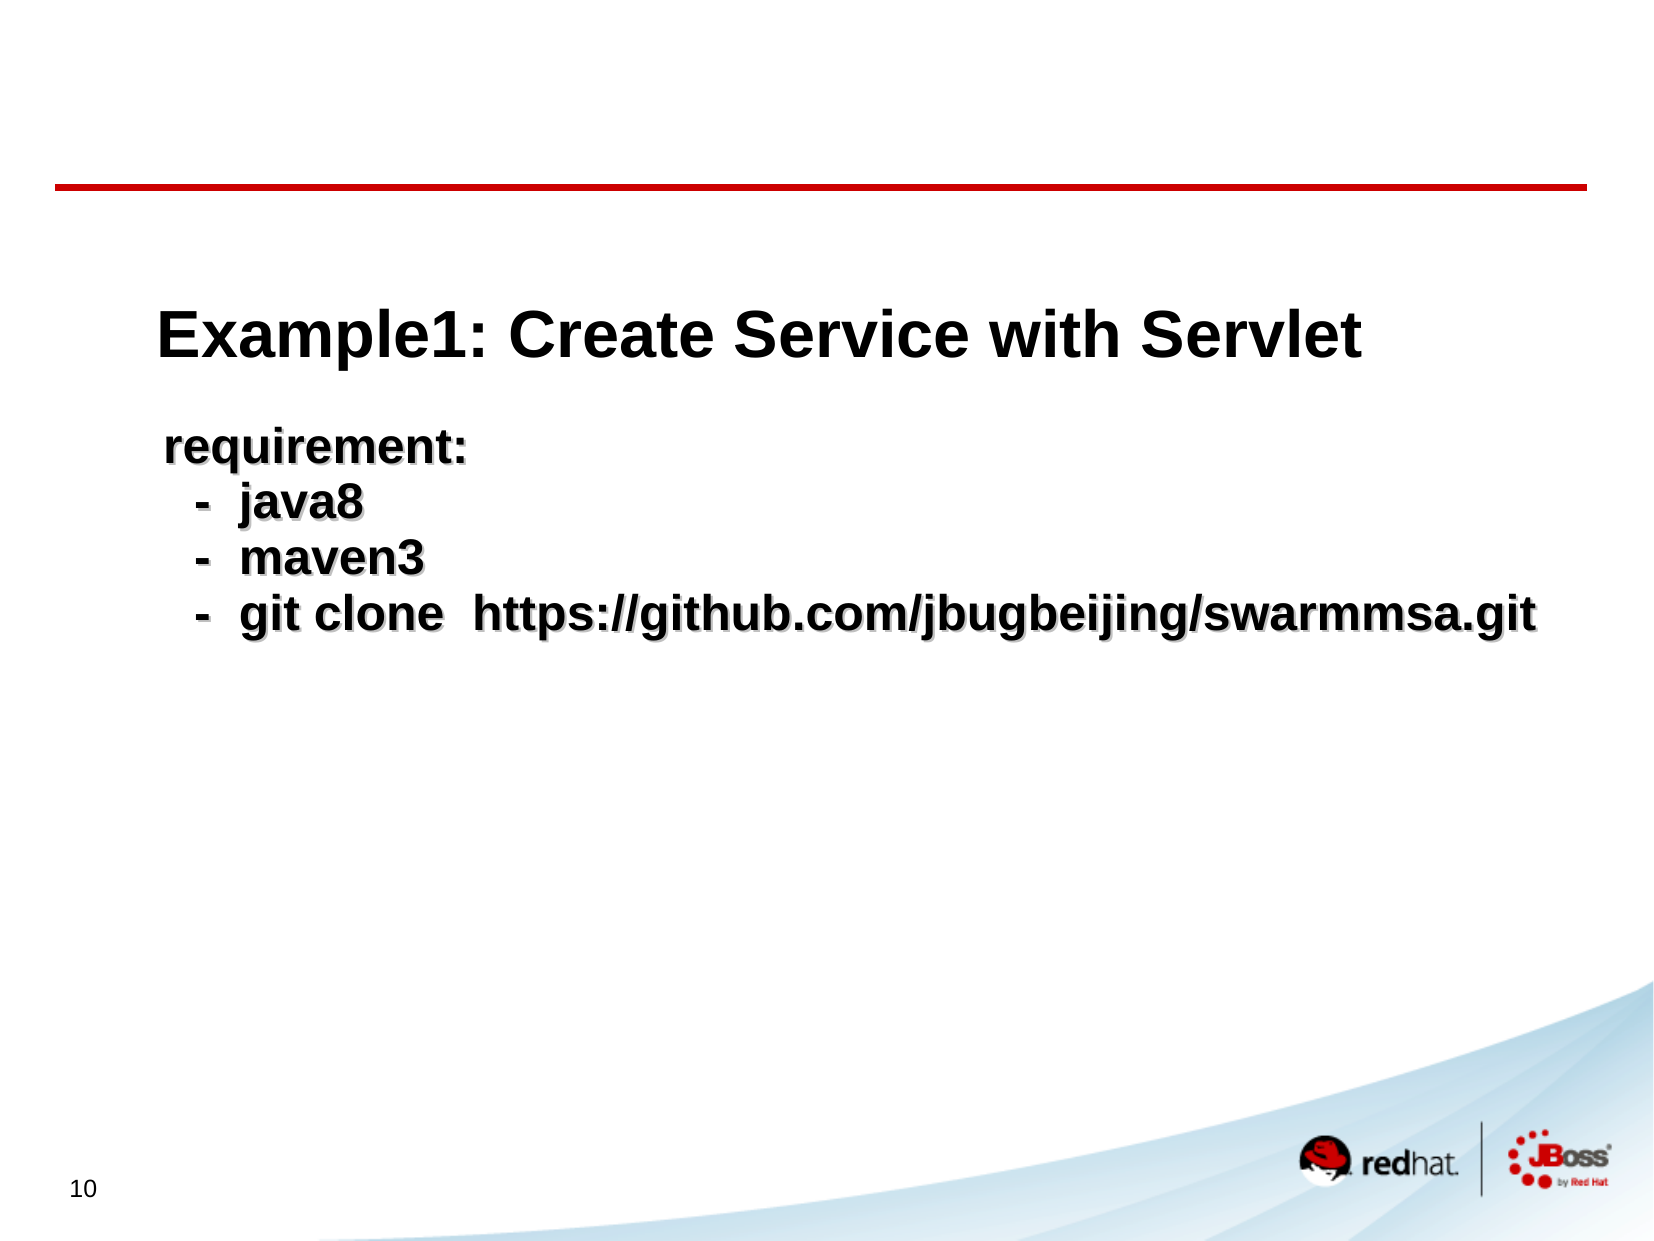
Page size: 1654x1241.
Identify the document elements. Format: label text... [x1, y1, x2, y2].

picture [0, 0, 1654, 1241]
title Example1: Create Service with Servlet requirement: - java8 - maven3 - git clone https://github.com/jbugbeijing/swarmmsa.git [82, 37, 1571, 901]
